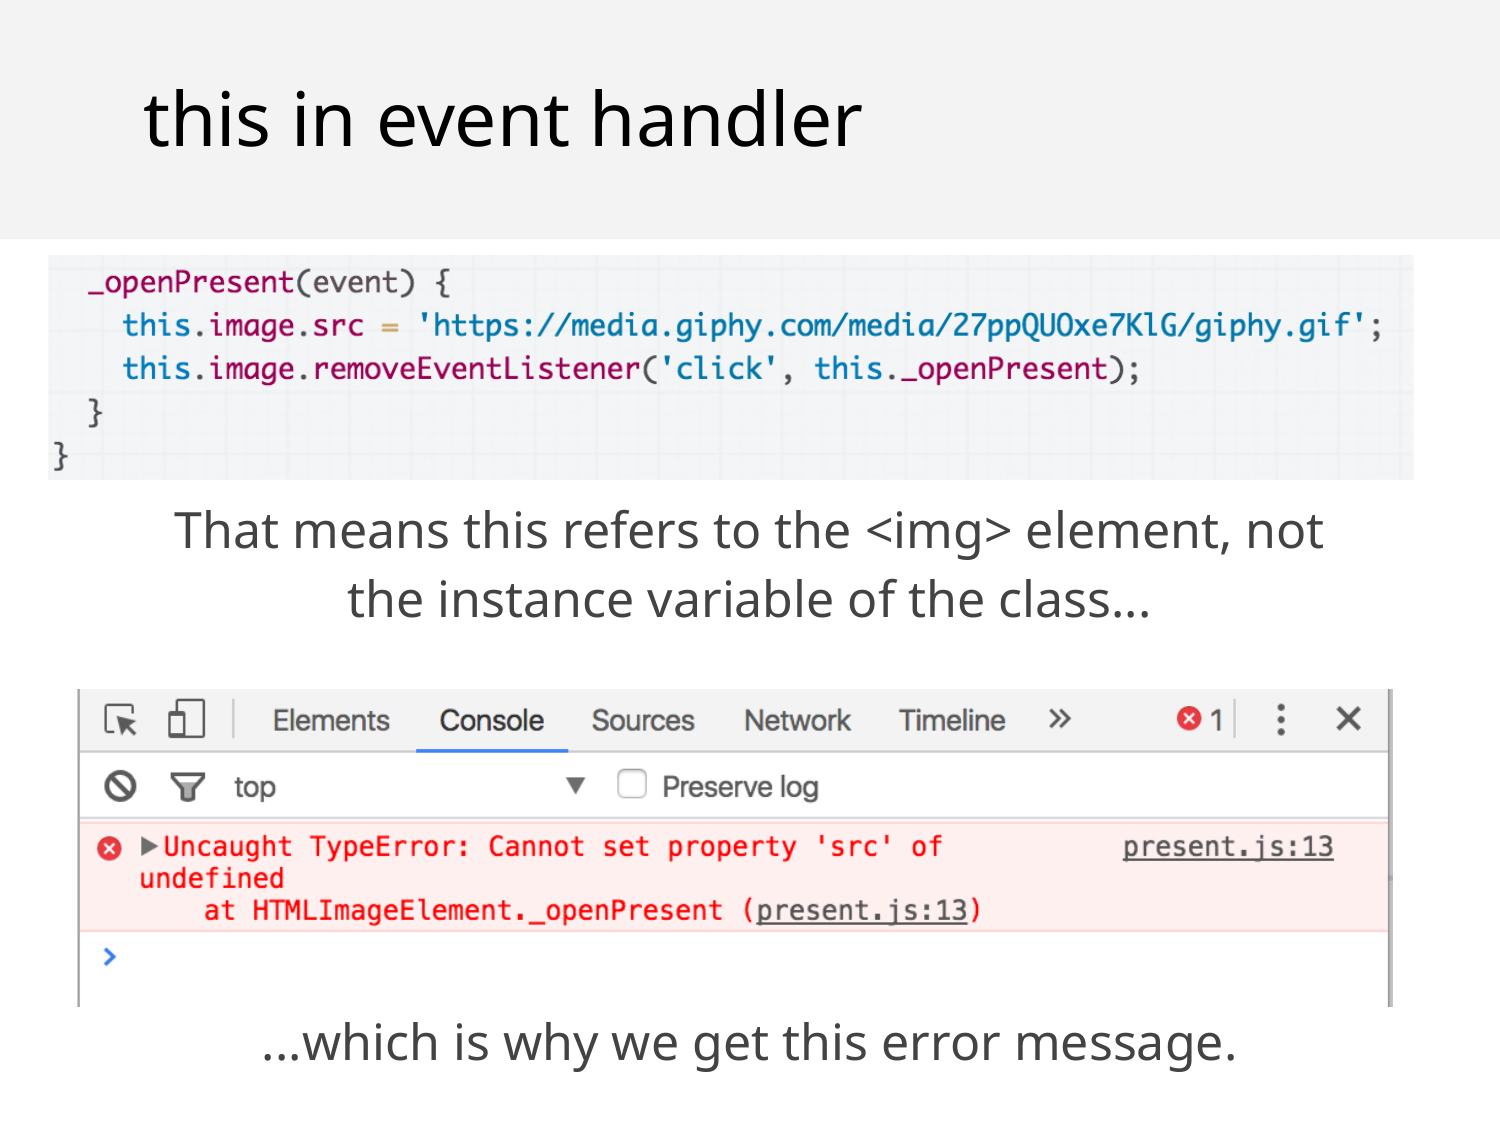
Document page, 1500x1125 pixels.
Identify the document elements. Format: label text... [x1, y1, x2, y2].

title this in event handler [128, 56, 1372, 183]
picture [48, 255, 1414, 480]
picture [69, 689, 1393, 1007]
list ...which is why we get this error message. [128, 986, 1372, 1069]
list That means this refers to the <img> element, not the instance variable of the class... [128, 480, 1372, 606]
